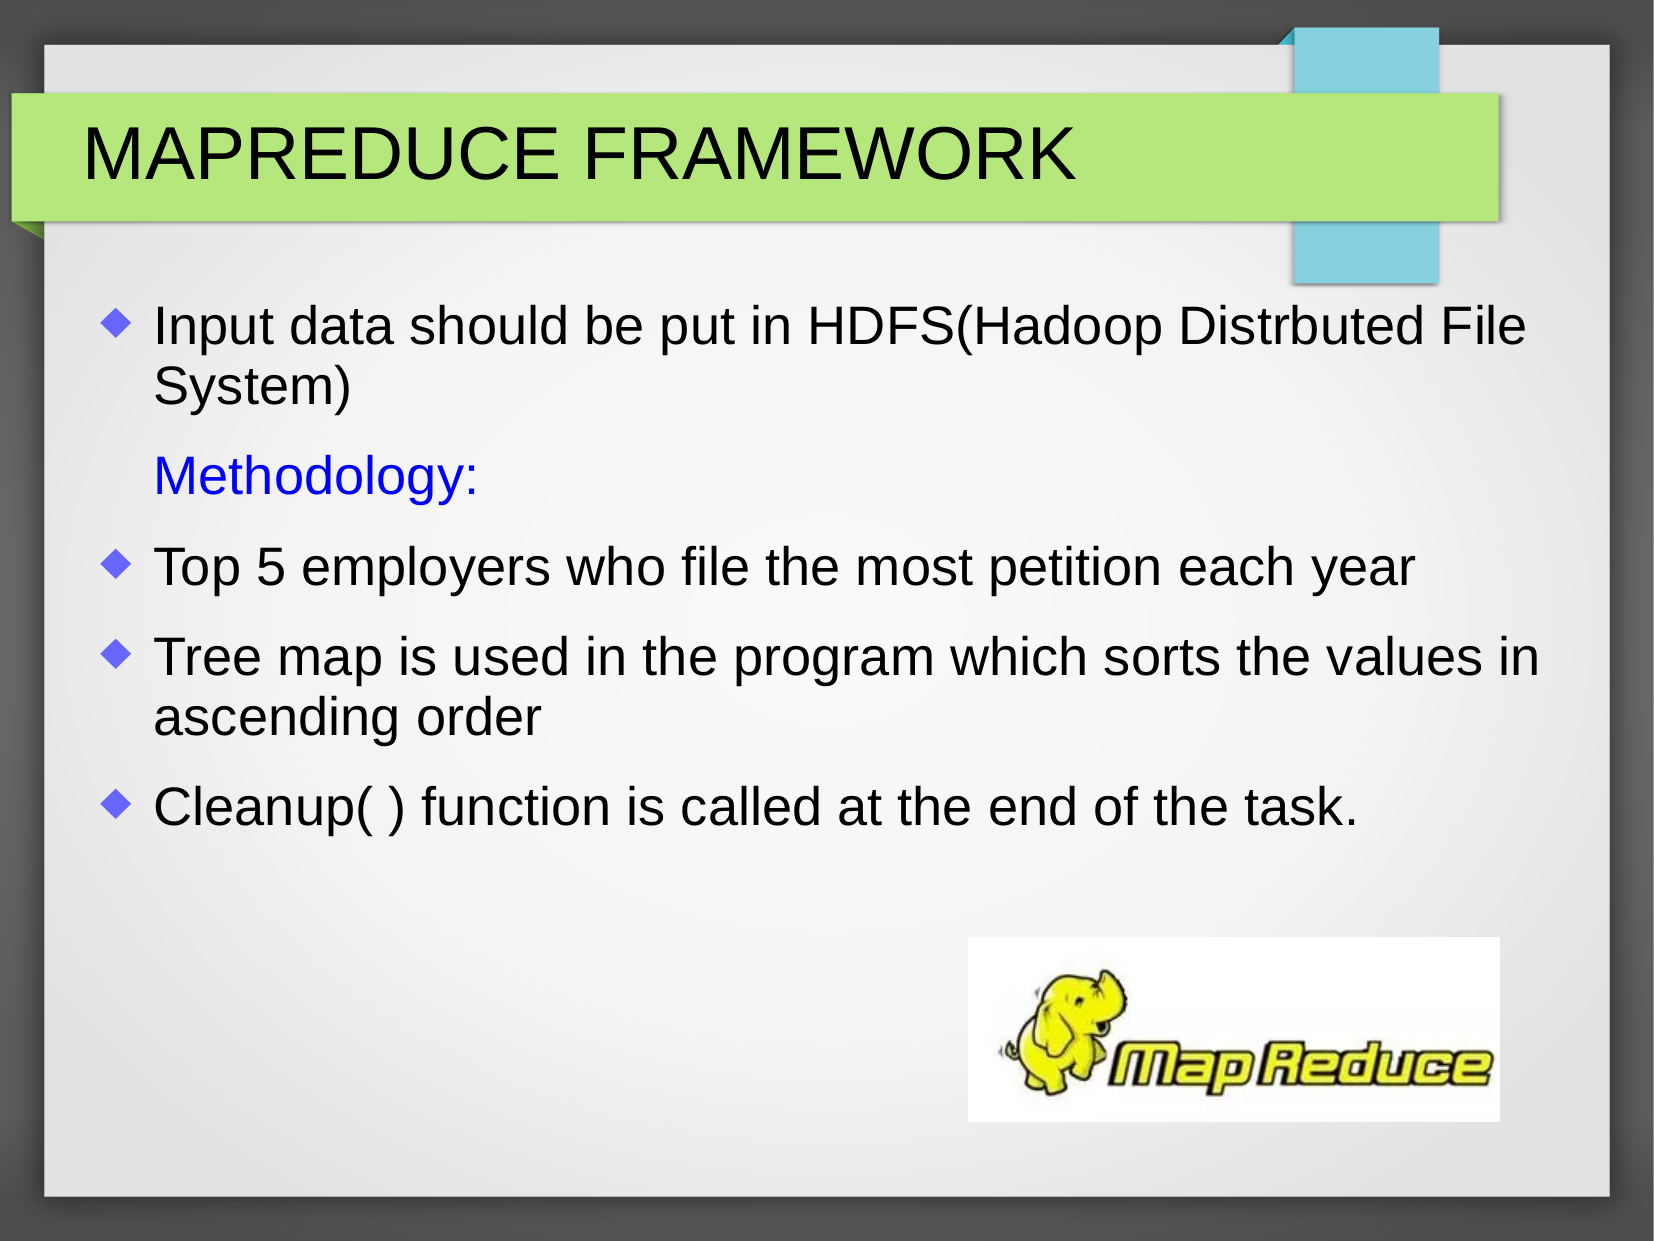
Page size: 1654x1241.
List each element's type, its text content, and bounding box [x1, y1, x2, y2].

list Input data should be put in HDFS(Hadoop Distrbuted File System) Methodology: Top 5 employers who file the most petition each year Tree map is used in the program which sorts the values in ascending order Cleanup( ) function is called at the end of the task. [82, 295, 1571, 1015]
title MAPREDUCE FRAMEWORK [82, 94, 1264, 213]
picture [0, 0, 1654, 1241]
